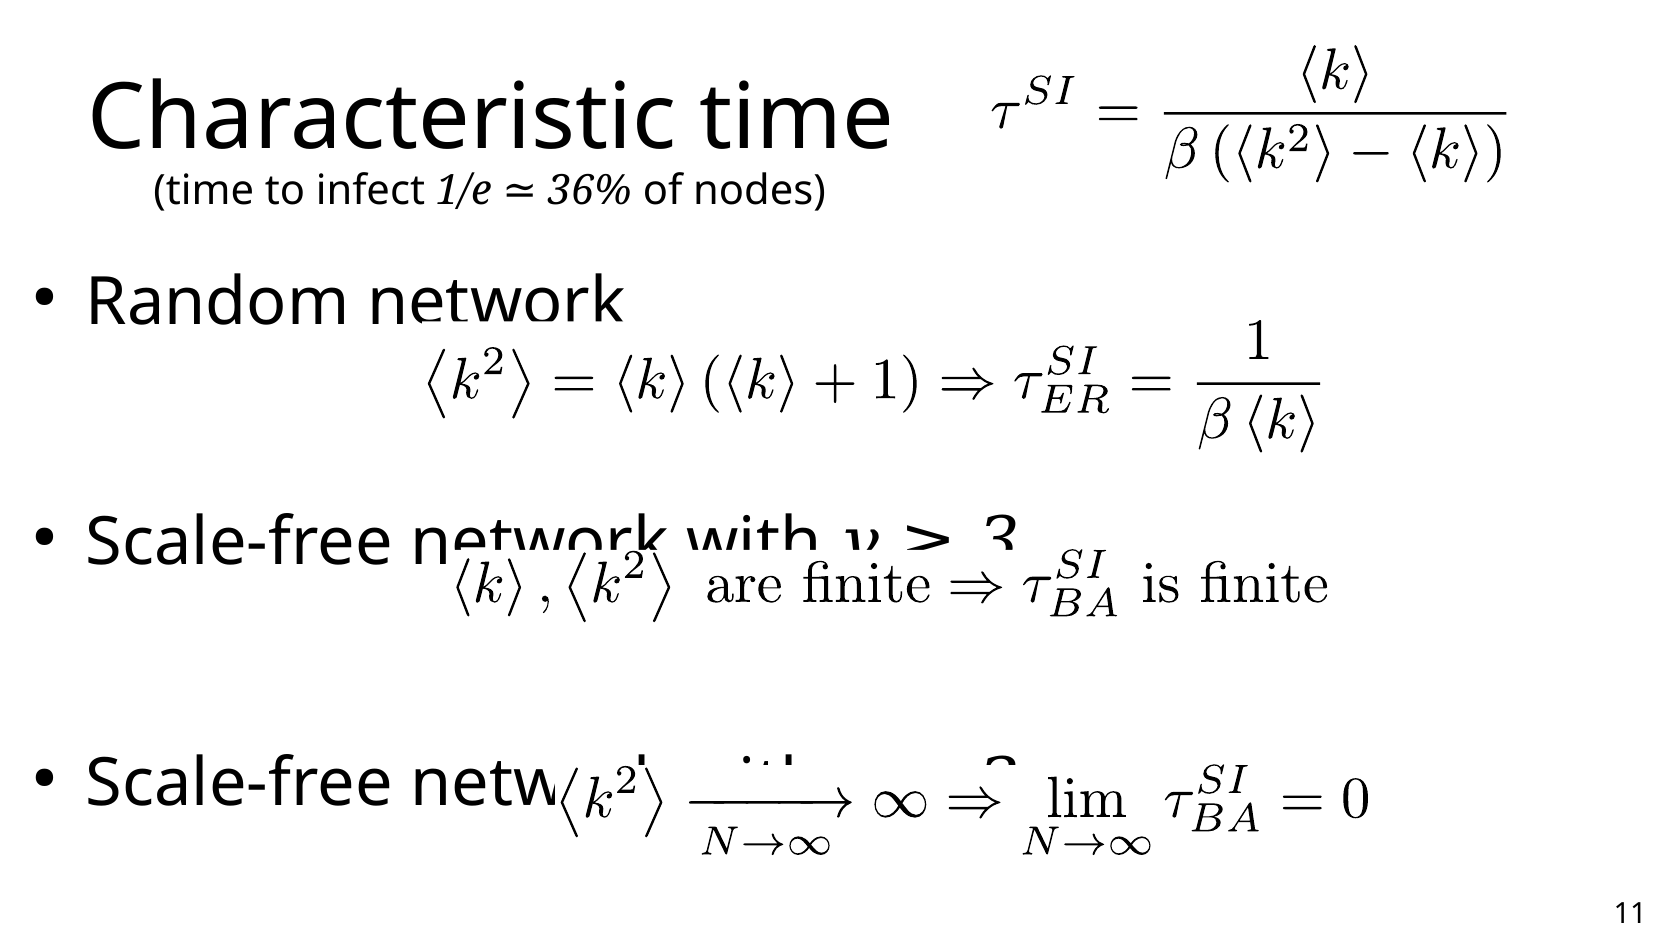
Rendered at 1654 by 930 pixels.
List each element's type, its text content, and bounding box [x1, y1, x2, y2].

list Random network Scale-free network with γ ≥ 3 Scale-free network with γ < 3 [15, 252, 1606, 901]
text_box [422, 320, 1321, 453]
text_box [450, 549, 1329, 623]
text_box [555, 764, 1371, 856]
title Characteristic time [82, 1, 901, 225]
text_box [990, 44, 1507, 183]
text_box (time to infect 1/e ≃ 36% of nodes) [105, 152, 886, 215]
